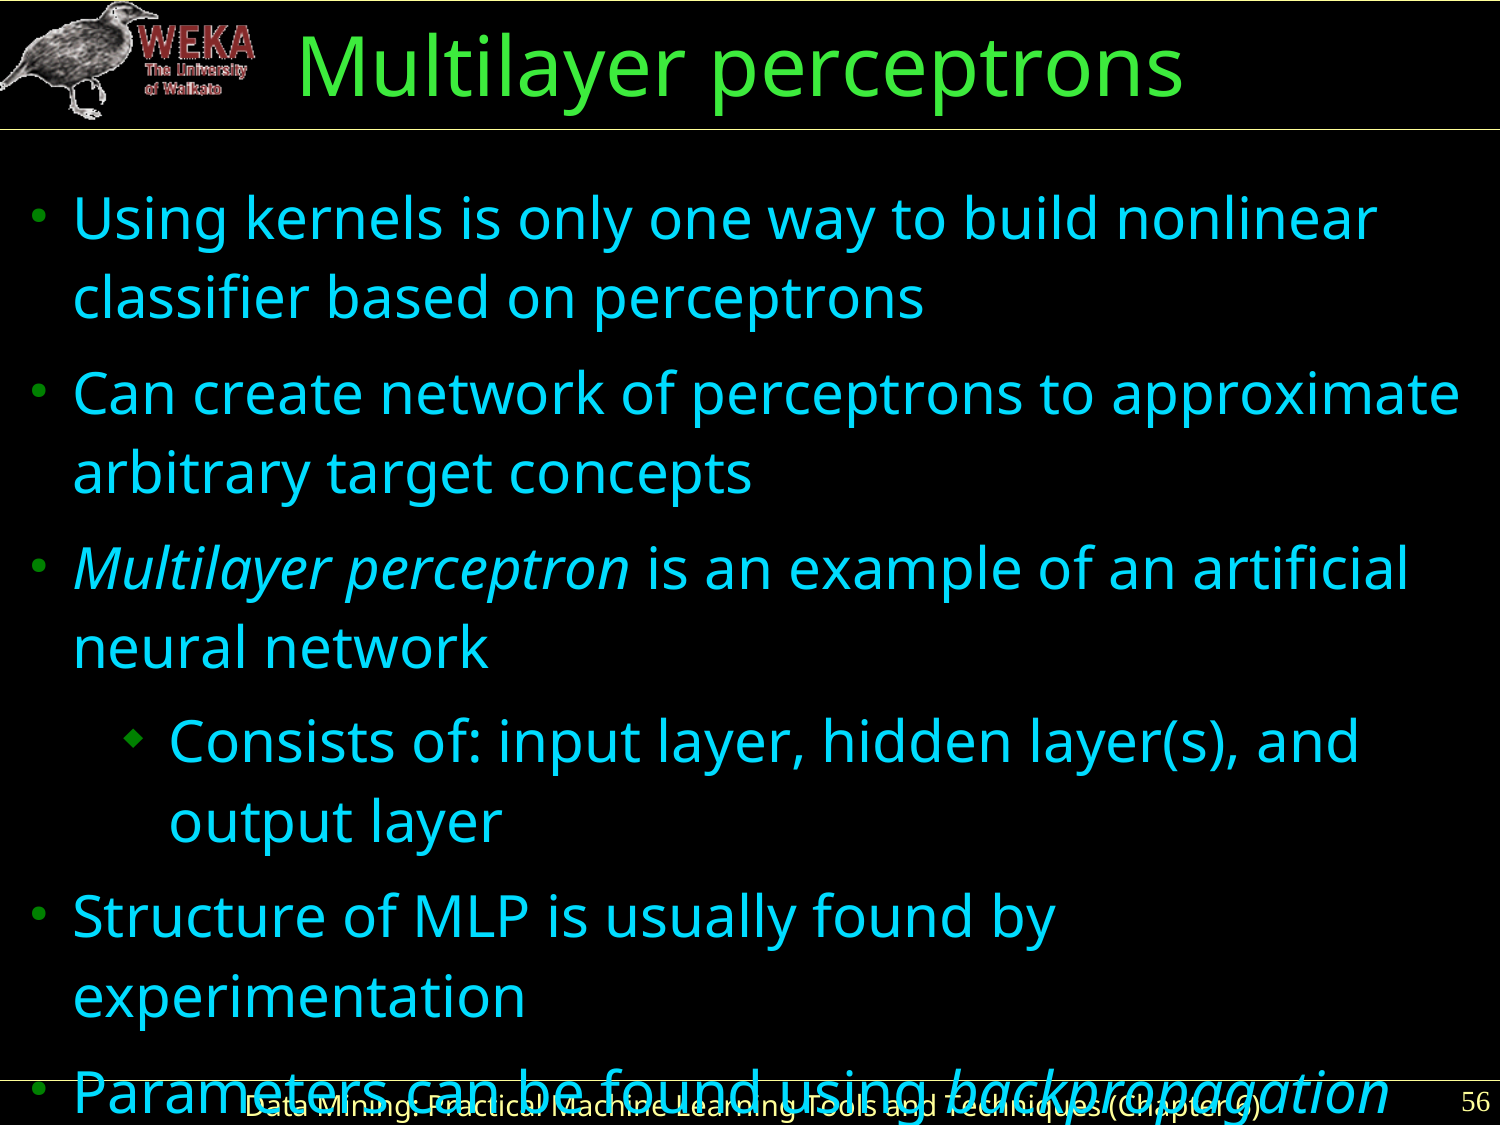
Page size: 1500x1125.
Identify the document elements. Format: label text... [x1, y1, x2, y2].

list Using kernels is only one way to build nonlinear classifier based on perceptrons Can create network of perceptrons to approximate arbitrary target concepts Multilayer perceptron is an example of an artificial neural network Consists of: input layer, hidden layer(s), and output layer Structure of MLP is usually found by experimentation Parameters can be found using backpropagation [29, 177, 1500, 1093]
picture [0, 1, 266, 129]
title Multilayer perceptrons [295, 0, 1486, 159]
